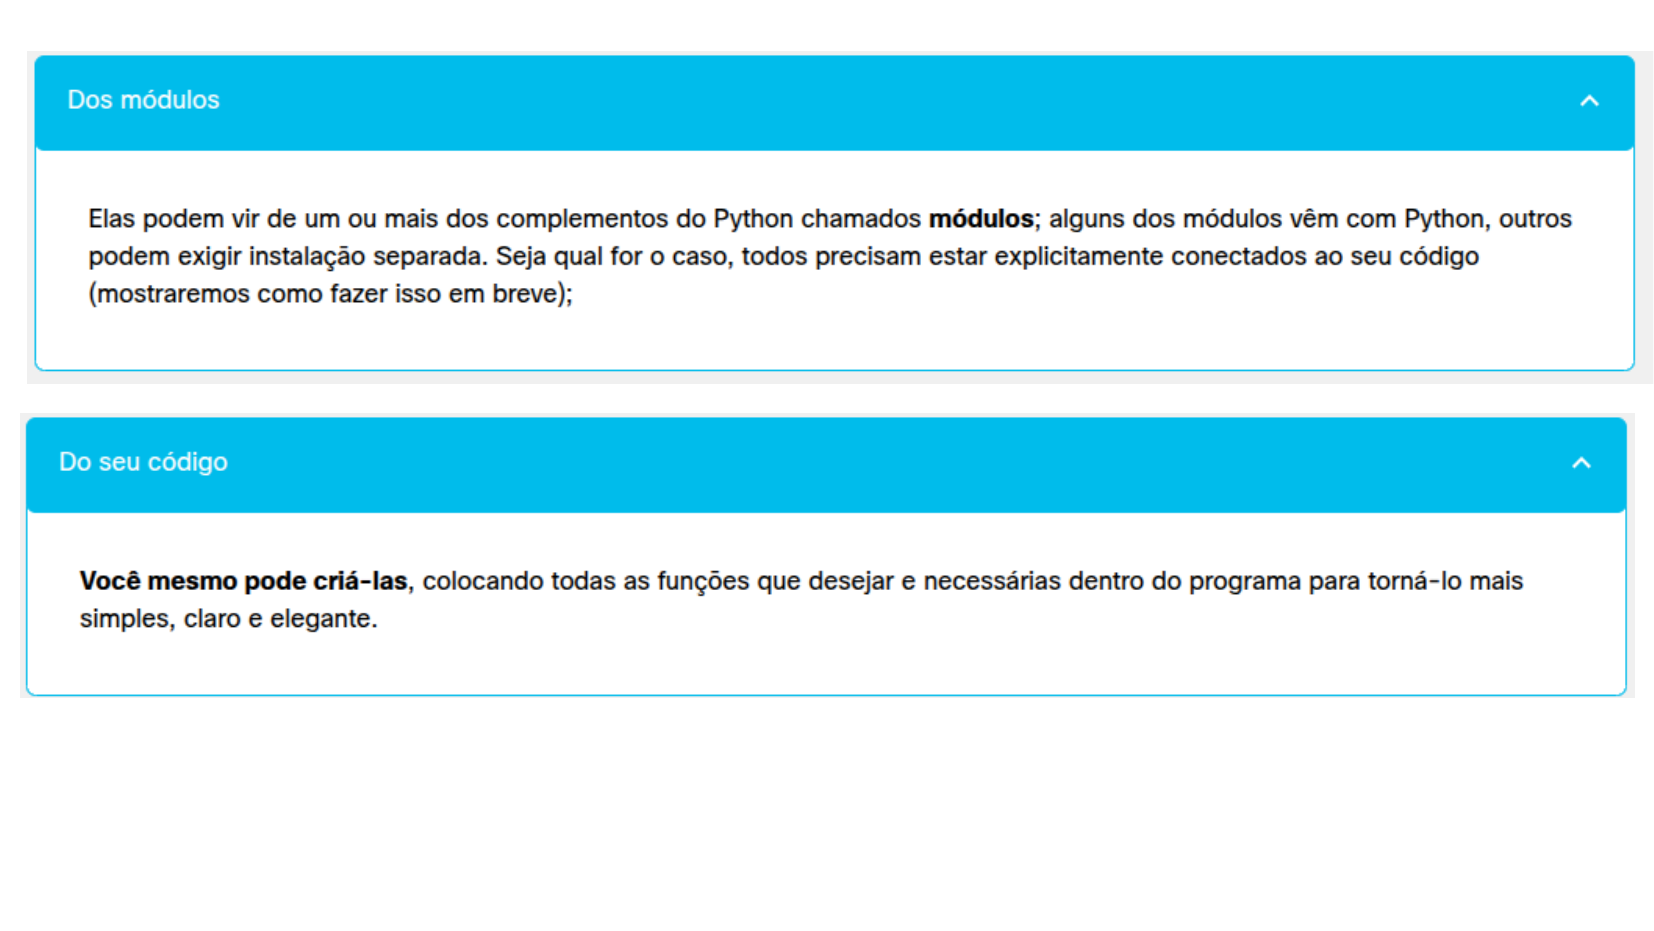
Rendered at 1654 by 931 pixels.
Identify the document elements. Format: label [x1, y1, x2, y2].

picture [20, 413, 1635, 698]
picture [27, 51, 1654, 384]
